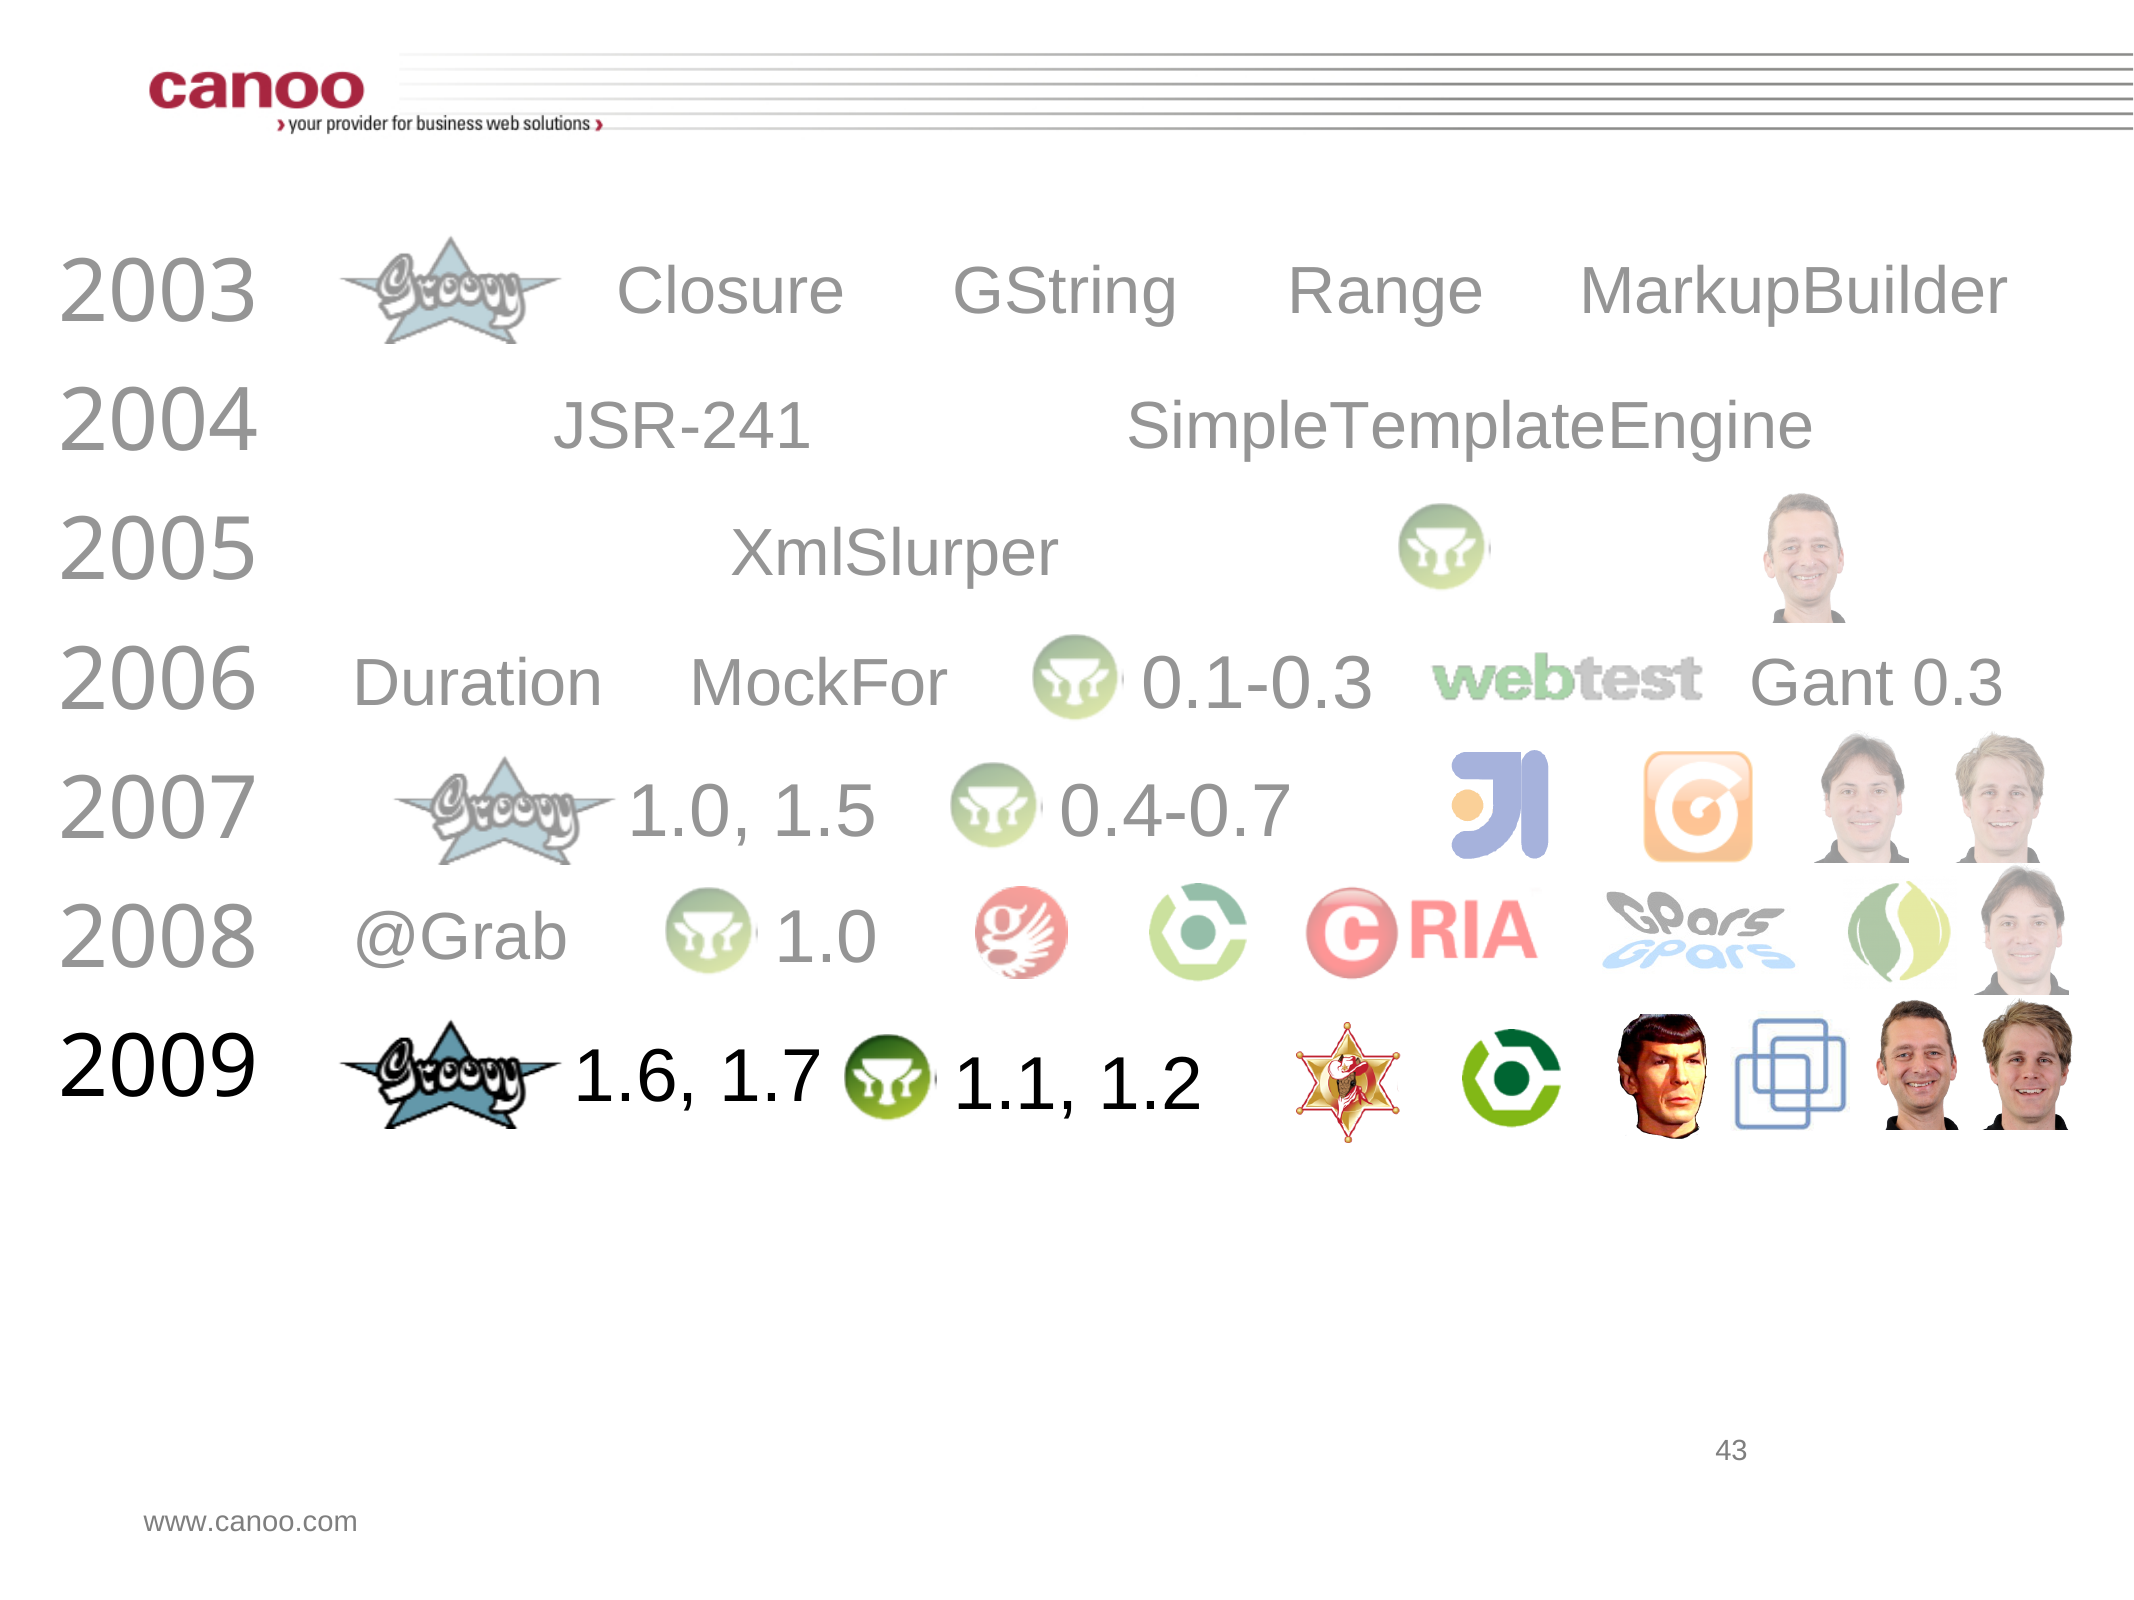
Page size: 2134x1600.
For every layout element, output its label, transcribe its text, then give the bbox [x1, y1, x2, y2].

picture [1616, 1014, 1707, 1140]
picture [0, 21, 2134, 188]
picture [1462, 1029, 1561, 1128]
picture [1296, 1022, 1409, 1143]
text_box 1.1, 1.2 [938, 1026, 1219, 1132]
picture [844, 1034, 937, 1124]
picture [37, 225, 2101, 1131]
text_box 2009 [43, 1013, 297, 1122]
text_box <number> [1705, 1423, 1758, 1474]
text_box 1.6, 1.7 [559, 1018, 839, 1124]
